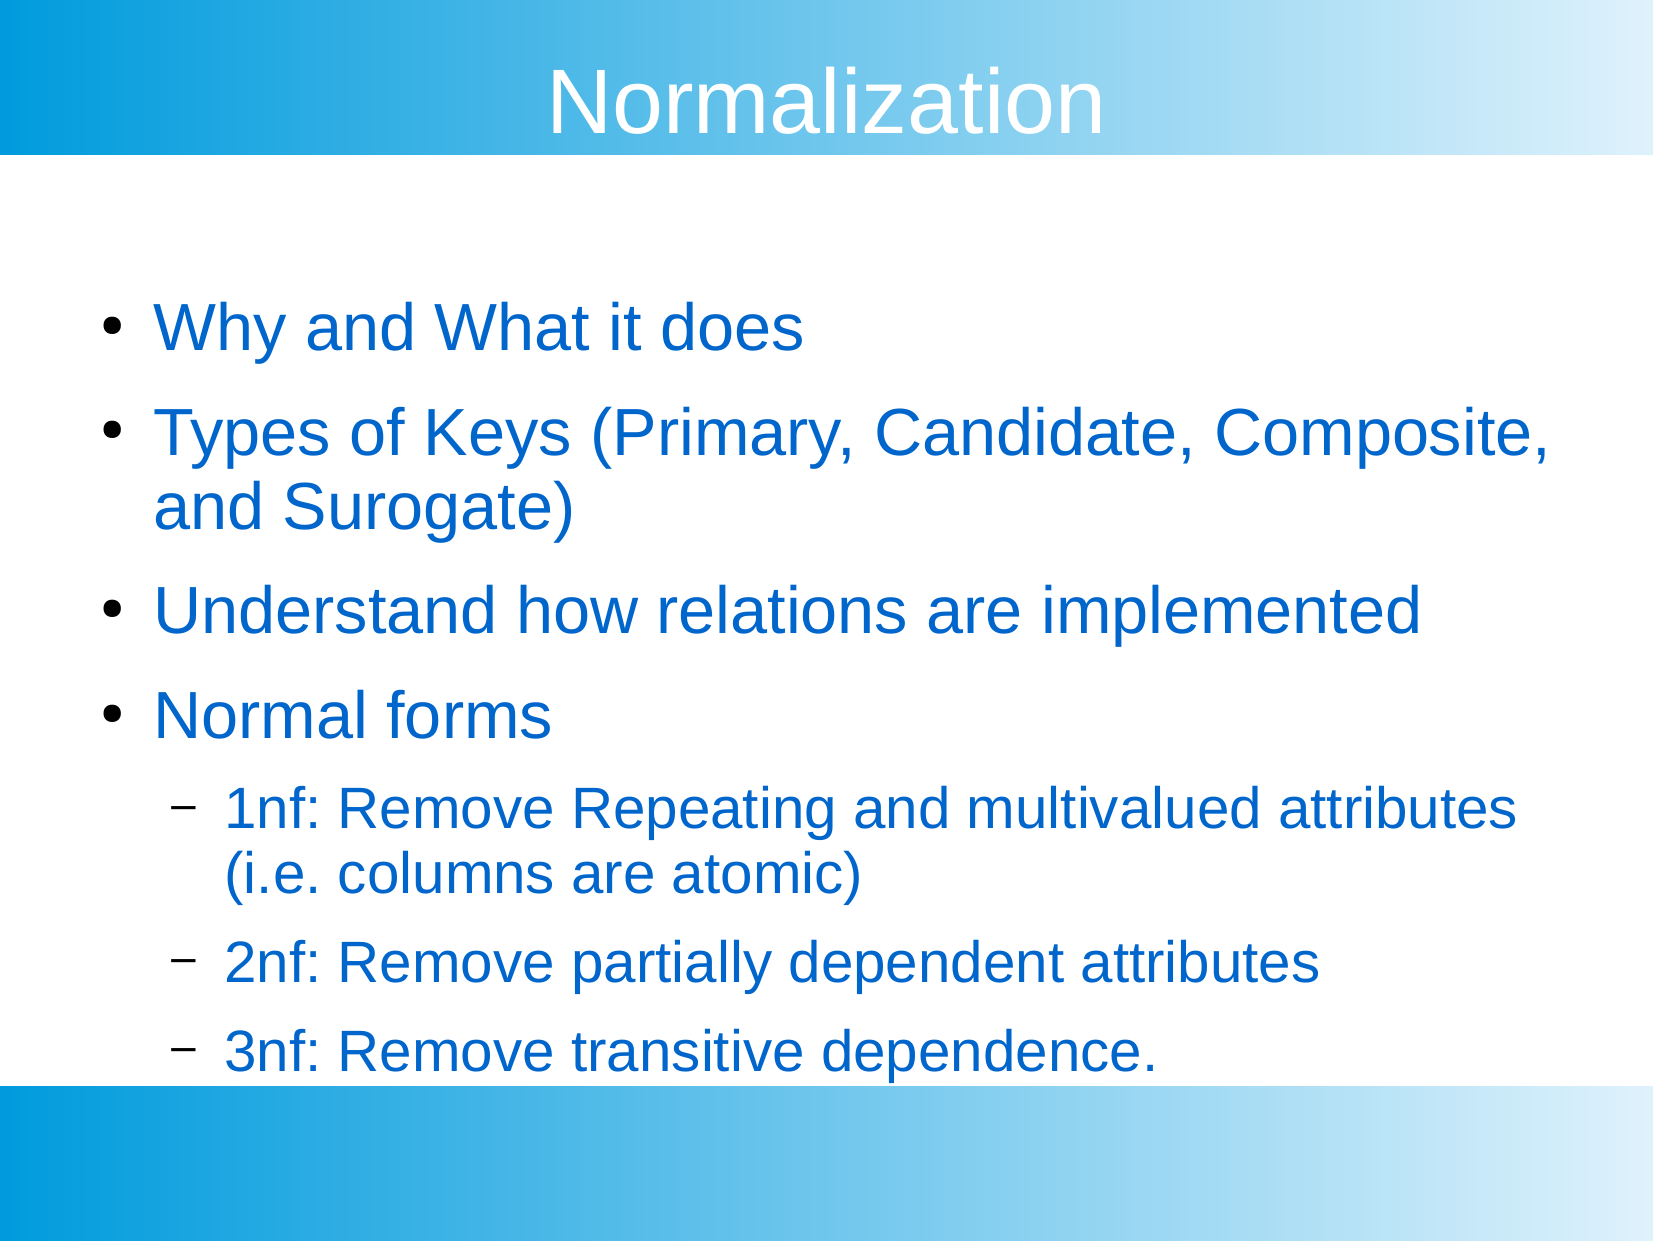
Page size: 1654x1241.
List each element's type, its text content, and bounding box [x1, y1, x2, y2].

list Why and What it does Types of Keys (Primary, Candidate, Composite, and Surogate) Understand how relations are implemented Normal forms 1nf: Remove Repeating and multivalued attributes (i.e. columns are atomic) 2nf: Remove partially dependent attributes 3nf: Remove transitive dependence. [82, 290, 1571, 1010]
title Normalization [82, 49, 1571, 155]
